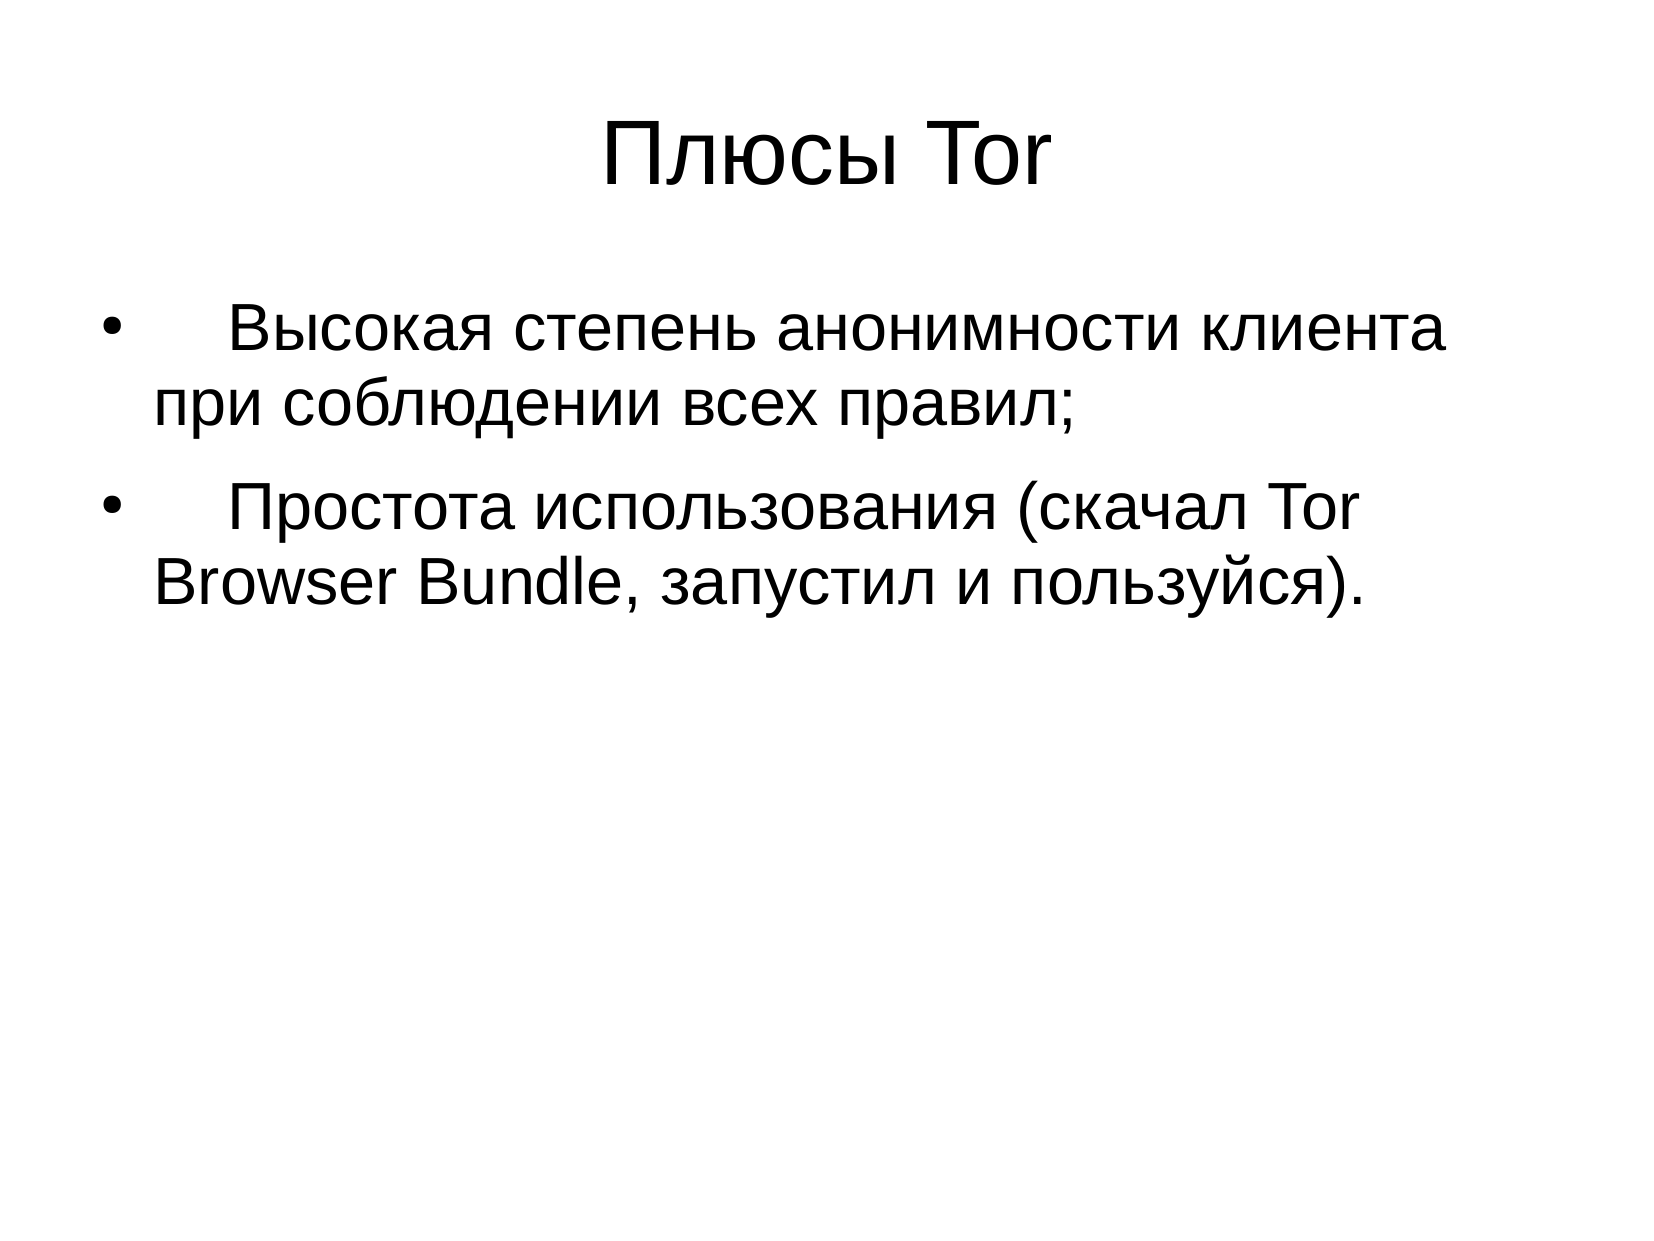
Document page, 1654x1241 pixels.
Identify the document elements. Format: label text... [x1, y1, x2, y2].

title Плюсы Tor [82, 49, 1571, 257]
list Высокая степень анонимности клиента при соблюдении всех правил; Простота использования (скачал Tor Browser Bundle, запустил и пользуйся). [82, 290, 1571, 1010]
